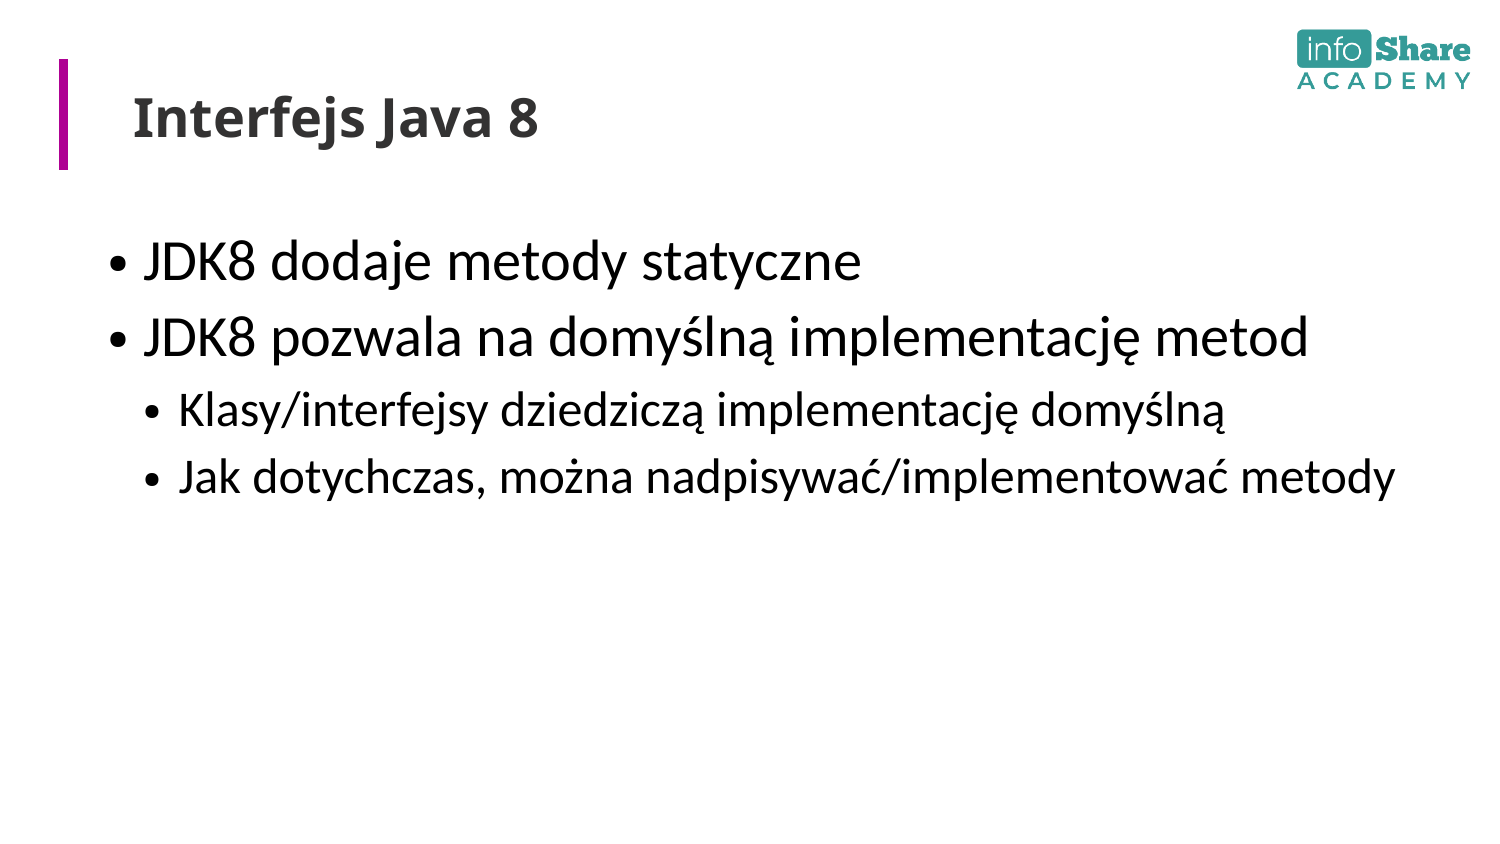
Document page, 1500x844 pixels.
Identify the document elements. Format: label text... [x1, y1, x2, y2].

text_box JDK8 dodaje metody statyczne JDK8 pozwala na domyślną implementację metod Klasy/interfejsy dziedziczą implementację domyślną Jak dotychczas, można nadpisywać/implementować metody [86, 229, 1418, 697]
title Interfejs Java 8 [118, 59, 1248, 200]
picture [1267, 0, 1500, 119]
